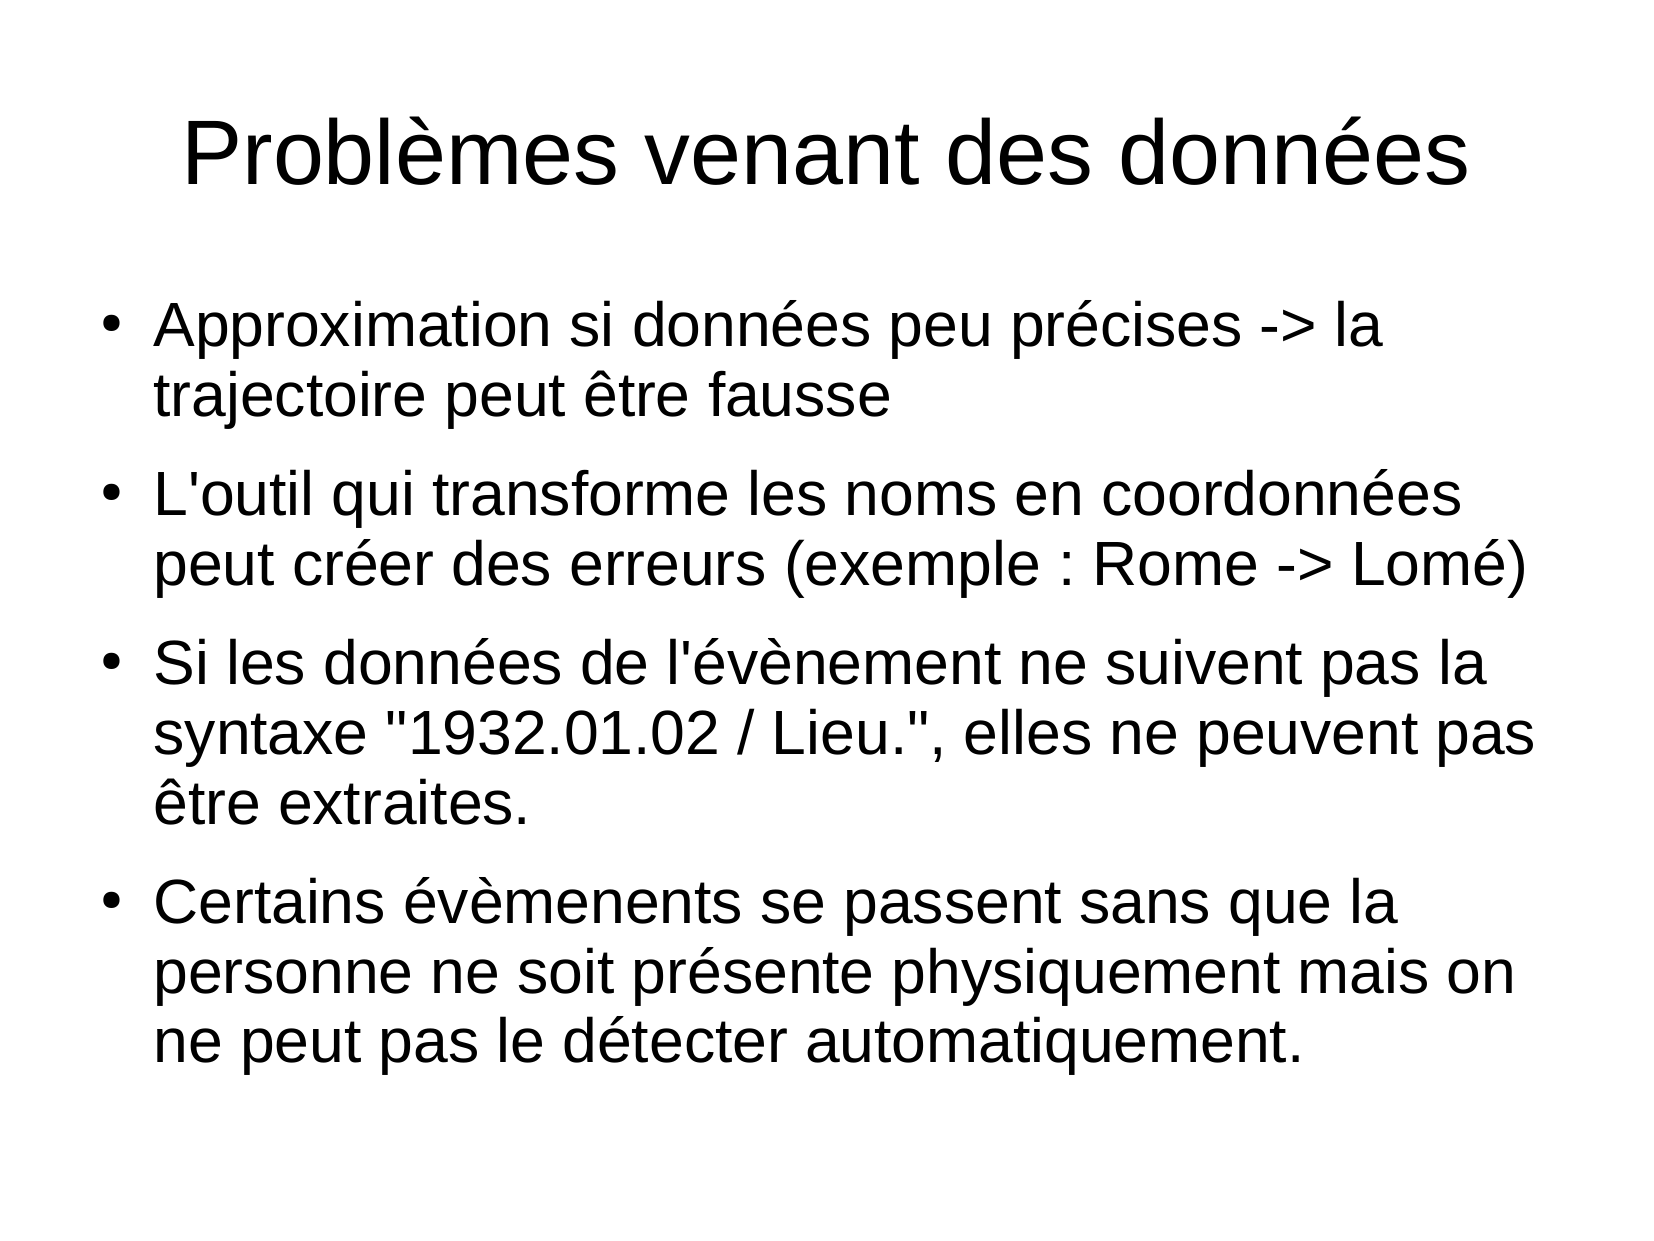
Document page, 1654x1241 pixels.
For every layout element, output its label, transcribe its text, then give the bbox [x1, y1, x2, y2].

title Problèmes venant des données [82, 49, 1571, 257]
list Approximation si données peu précises -> la trajectoire peut être fausse L'outil qui transforme les noms en coordonnées peut créer des erreurs (exemple : Rome -> Lomé) Si les données de l'évènement ne suivent pas la syntaxe "1932.01.02 / Lieu.", elles ne peuvent pas être extraites. Certains évèmenents se passent sans que la personne ne soit présente physiquement mais on ne peut pas le détecter automatiquement. [82, 290, 1571, 1109]
